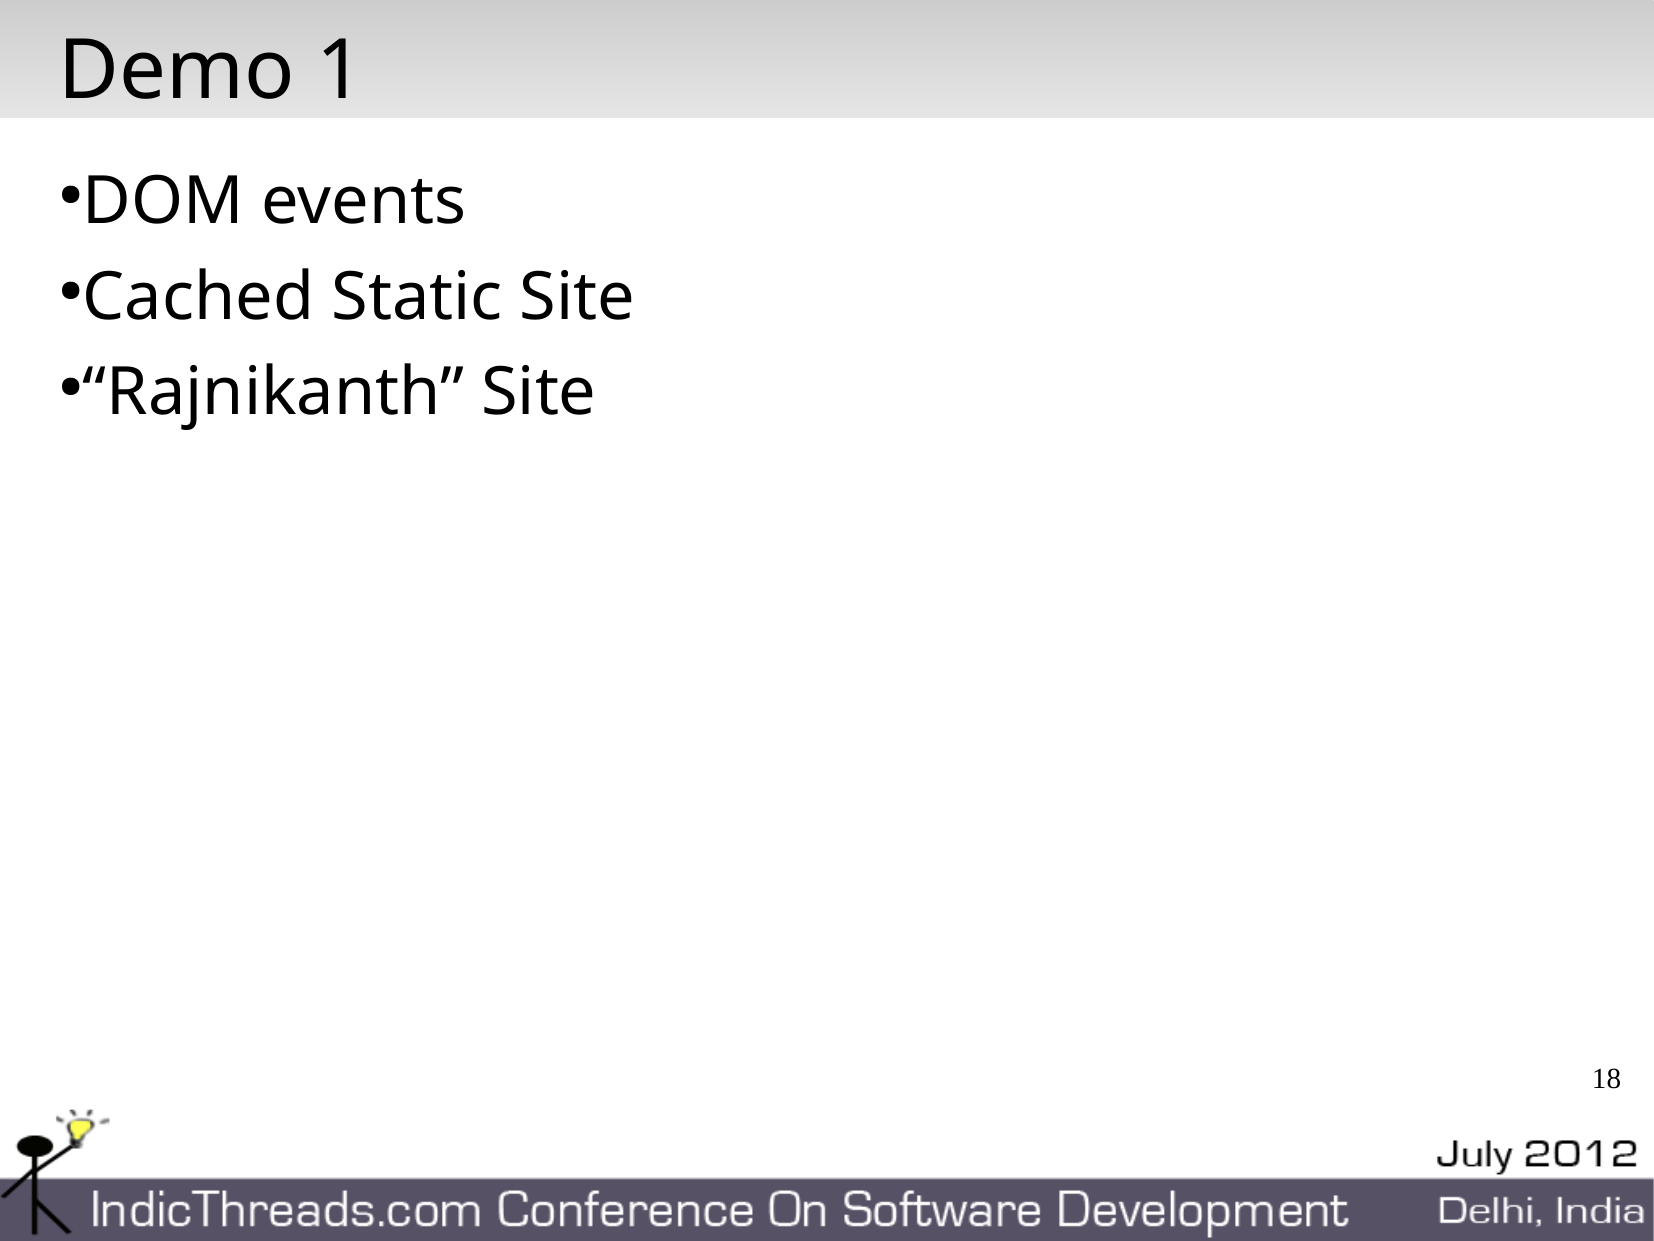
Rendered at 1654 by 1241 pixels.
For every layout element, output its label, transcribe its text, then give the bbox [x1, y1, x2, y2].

list DOM events Cached Static Site “Rajnikanth” Site [59, 153, 1592, 973]
picture [0, 118, 1654, 1241]
title Demo 1 [59, 11, 1592, 116]
